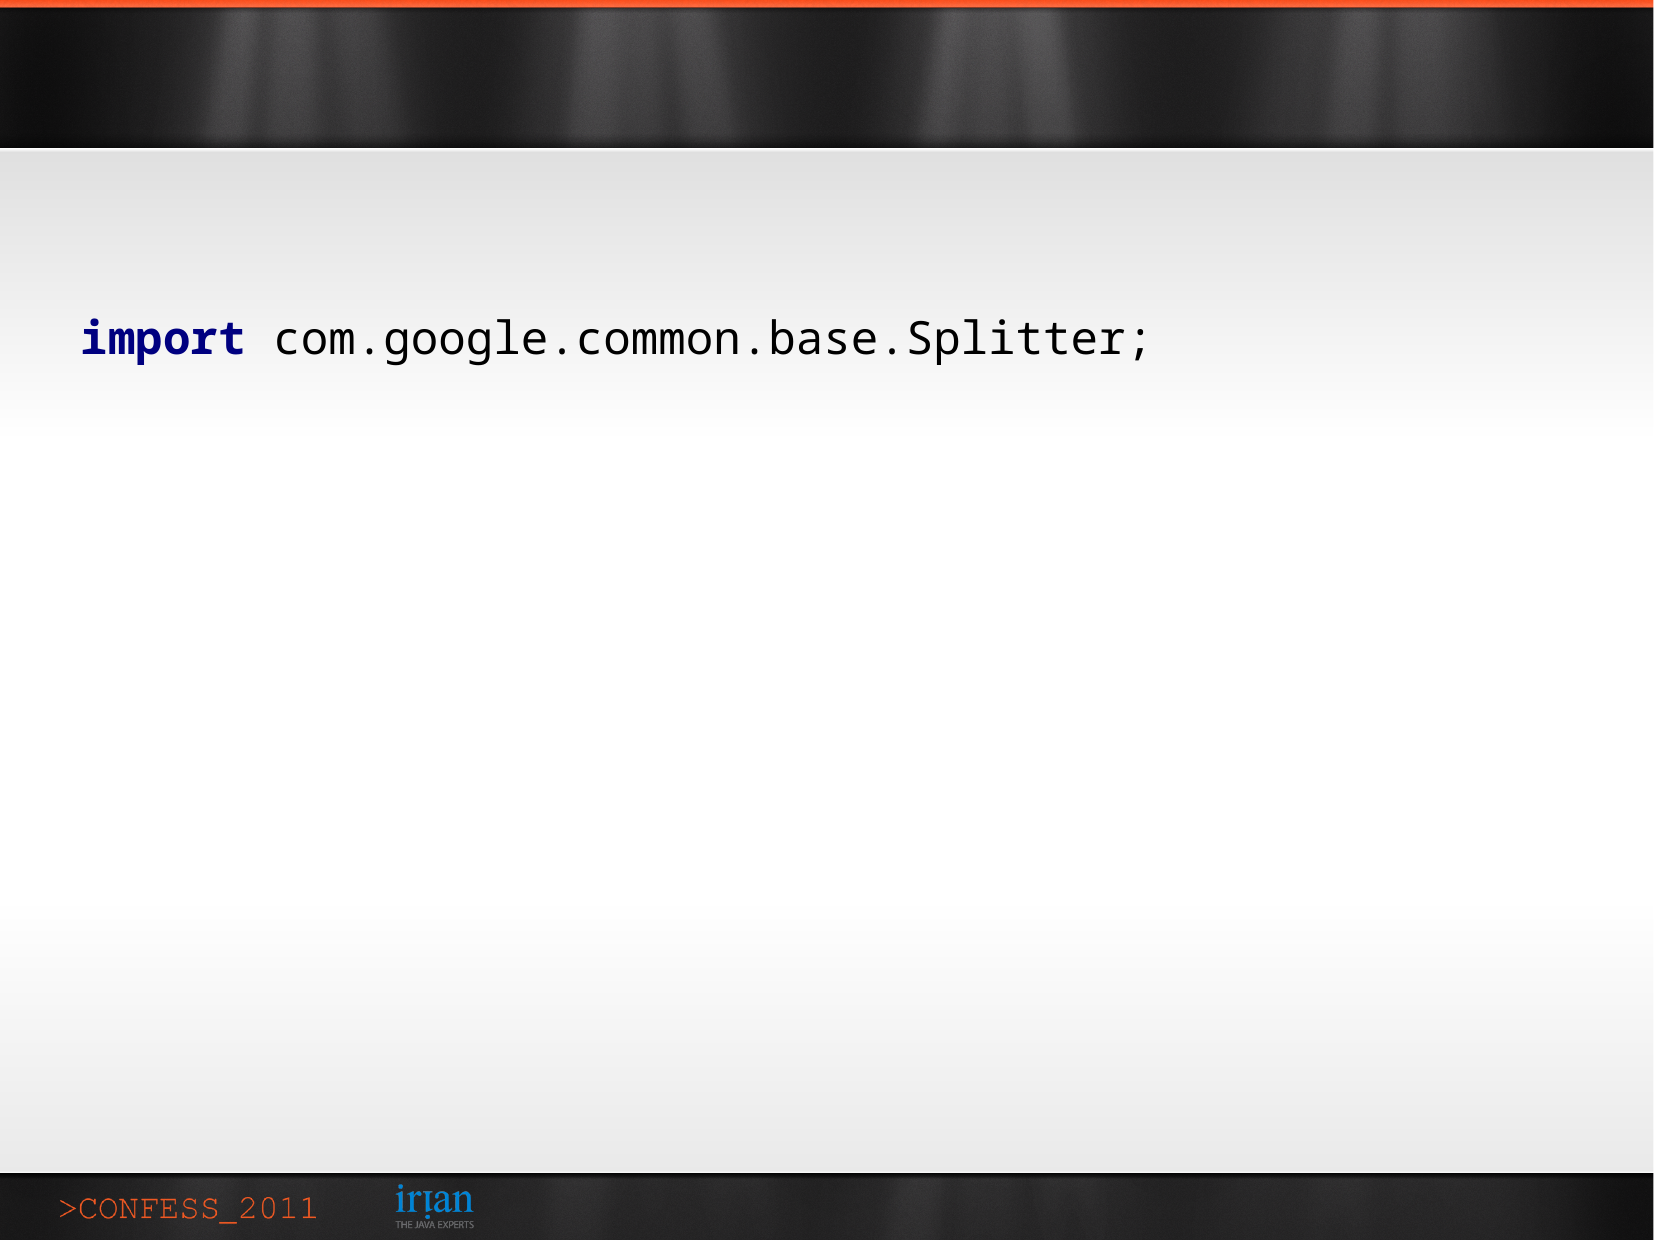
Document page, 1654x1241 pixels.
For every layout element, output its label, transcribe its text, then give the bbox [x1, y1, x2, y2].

picture [0, 0, 1654, 1240]
subtitle import com.google.common.base.Splitter; [80, 305, 1654, 1125]
